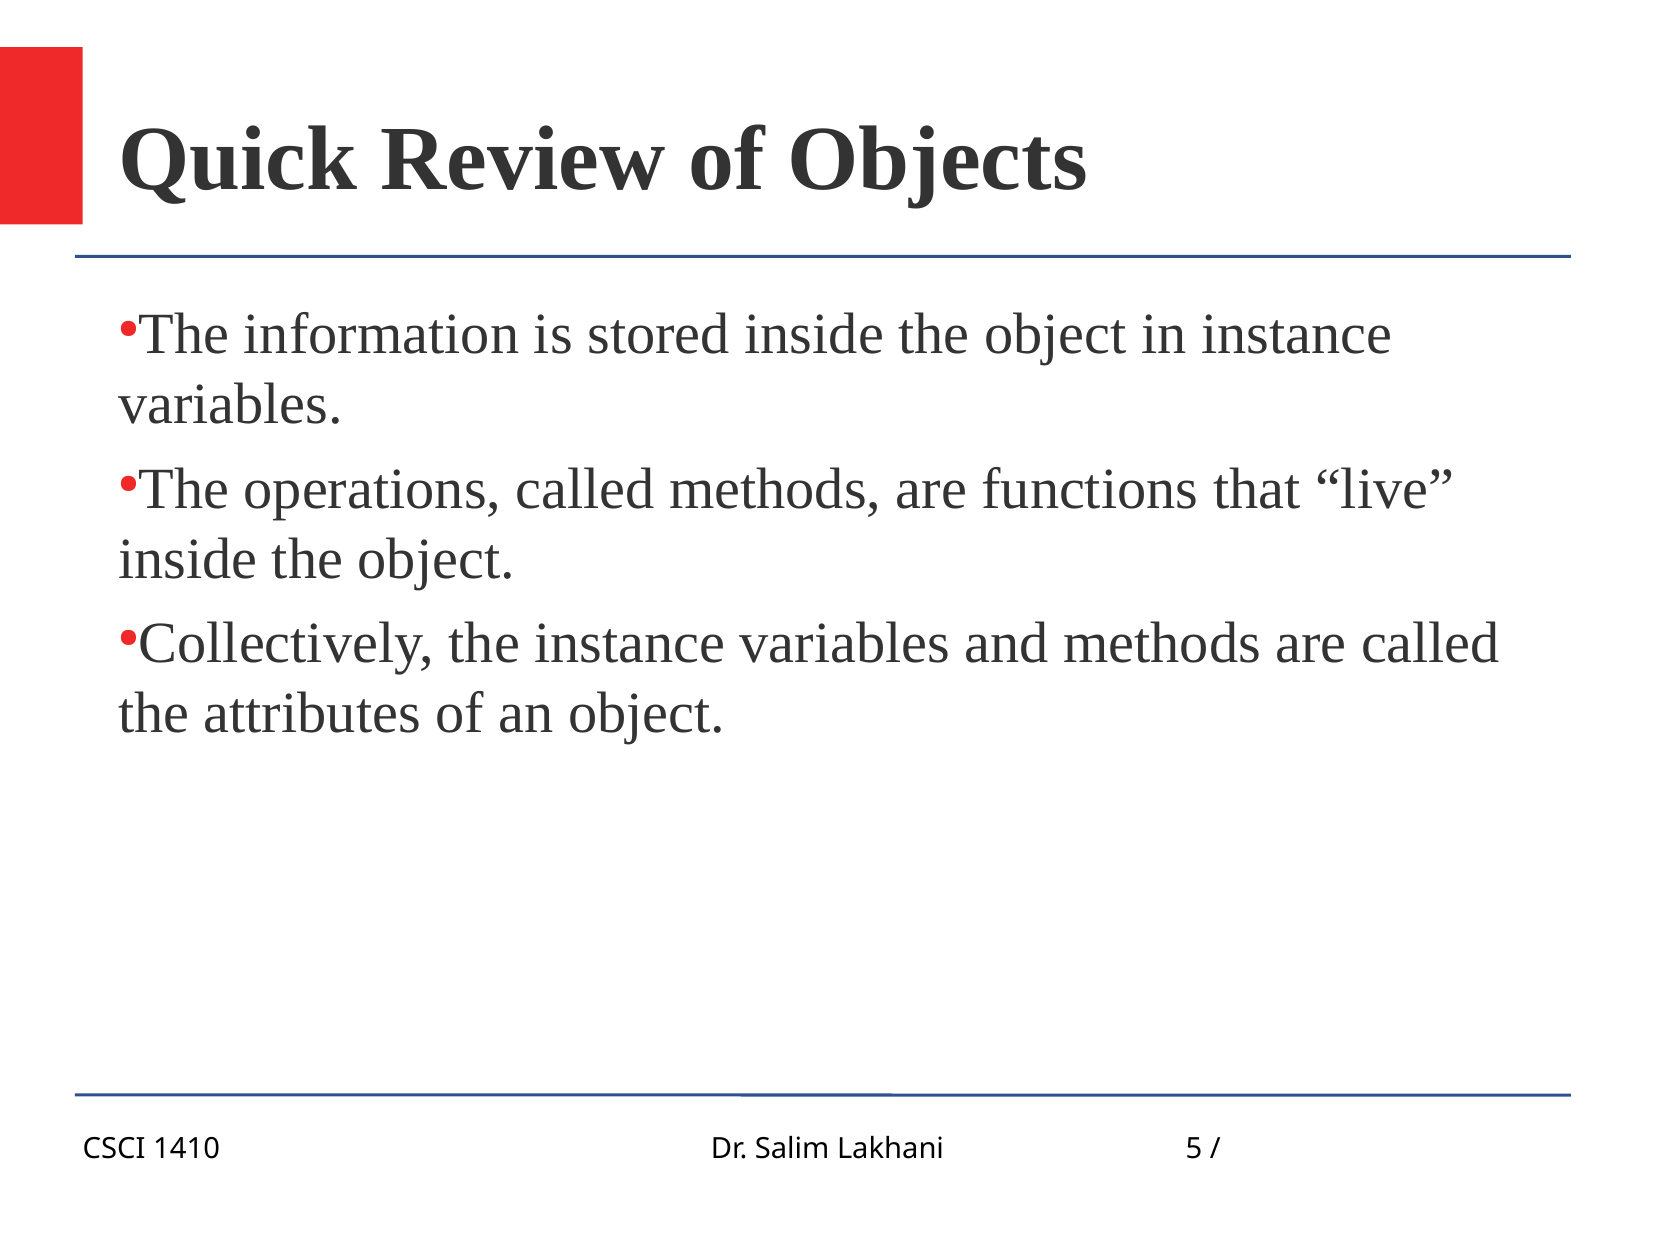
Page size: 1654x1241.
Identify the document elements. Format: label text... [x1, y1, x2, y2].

text_box CSCI 1410 [82, 1129, 468, 1216]
title Quick Review of Objects [118, 49, 1571, 257]
list The information is stored inside the object in instance variables. The operations, called methods, are functions that “live” inside the object. Collectively, the instance variables and methods are called the attributes of an object. [118, 295, 1536, 1080]
text_box / [1185, 1129, 1571, 1216]
text_box Dr. Salim Lakhani [565, 1129, 1090, 1216]
